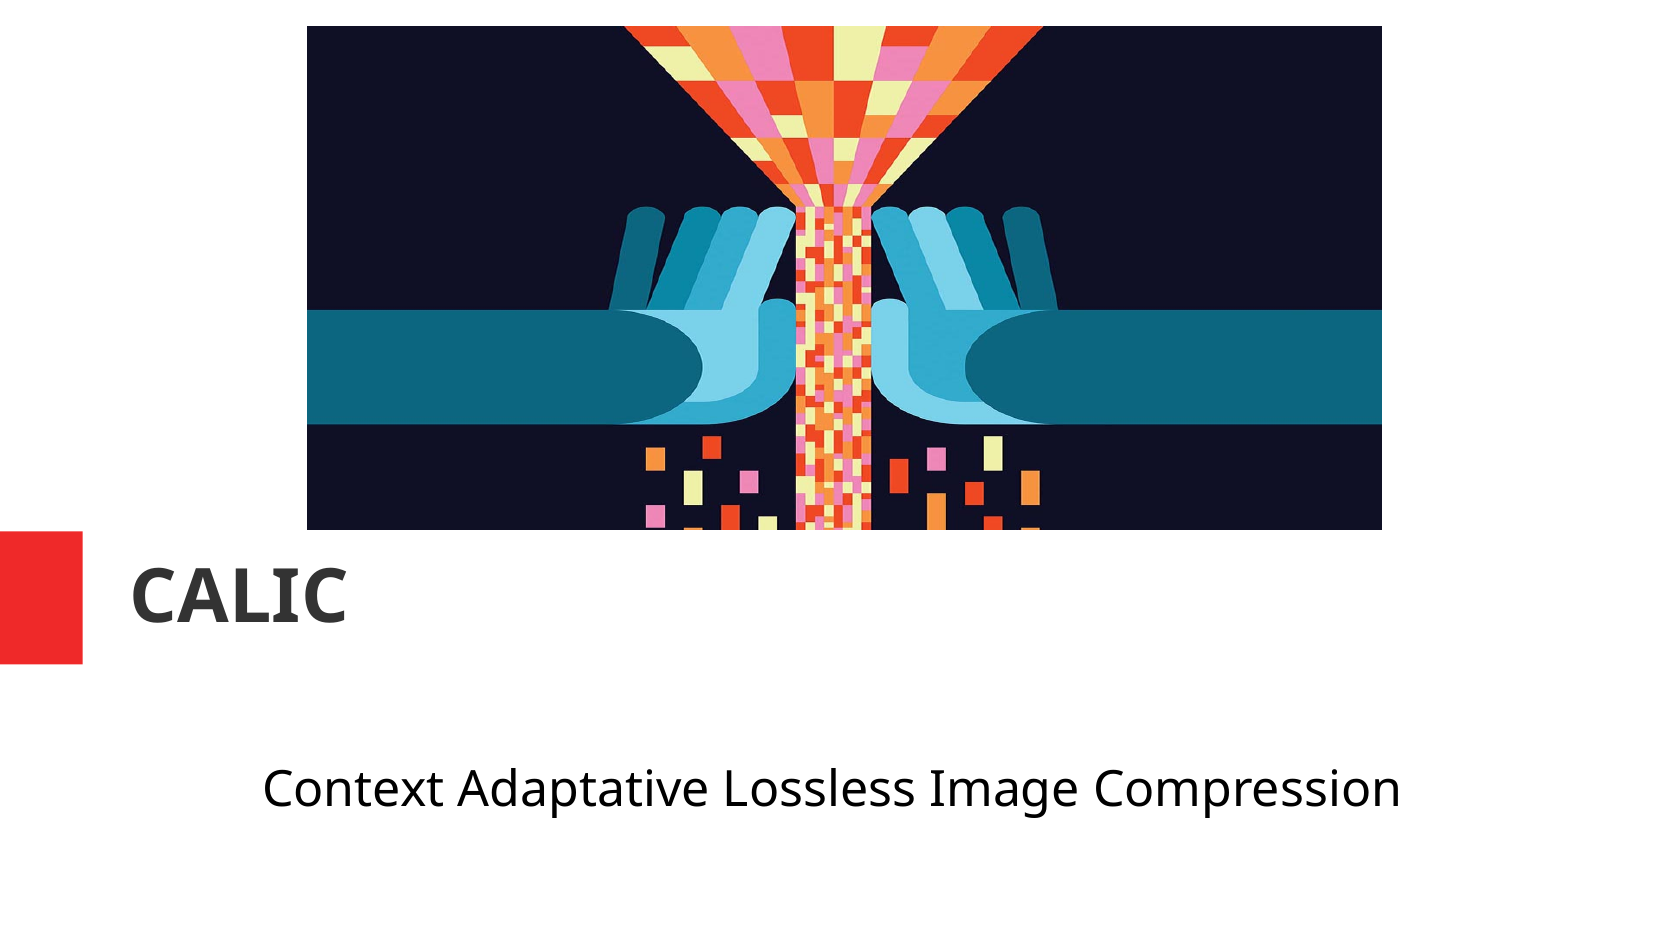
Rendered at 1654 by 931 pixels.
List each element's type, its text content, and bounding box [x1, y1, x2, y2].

title CALIC [129, 491, 1536, 696]
picture [307, 26, 1382, 530]
subtitle Context Adaptative Lossless Image Compression [129, 718, 1536, 855]
